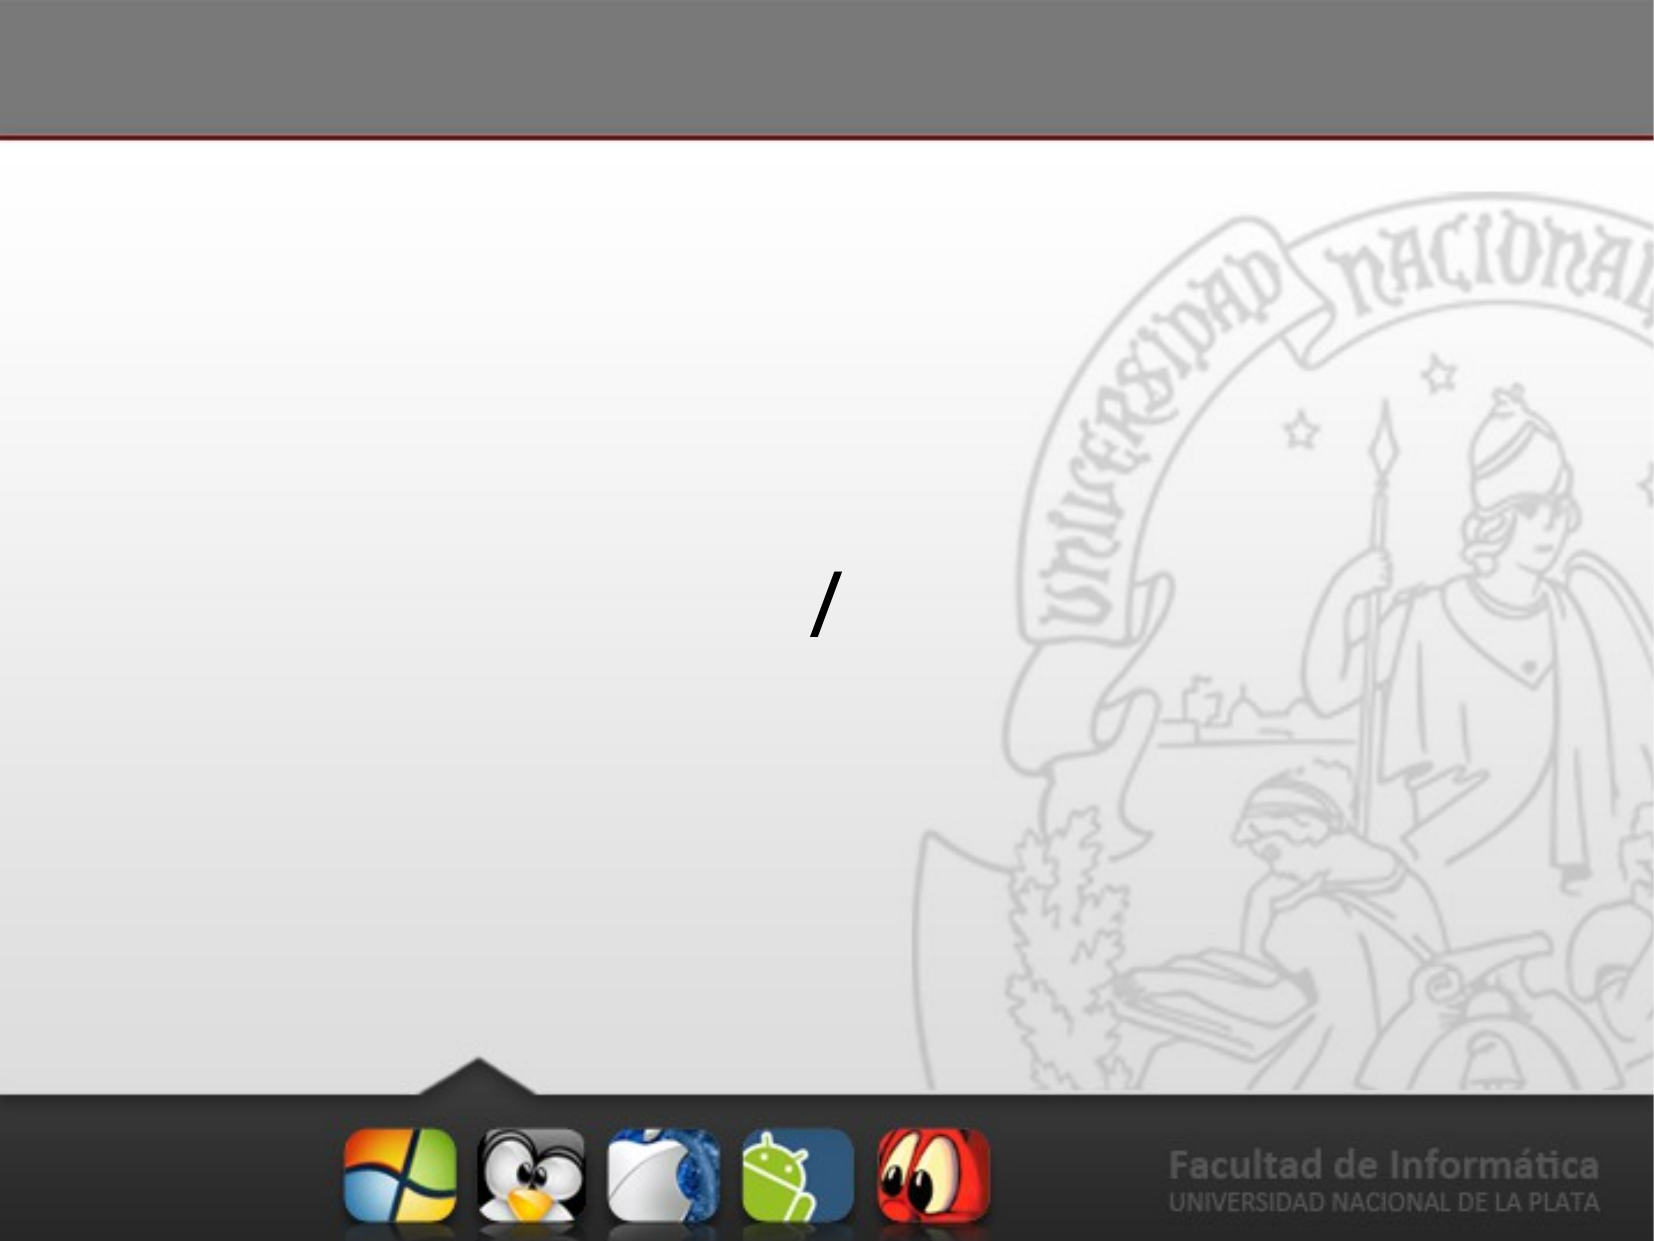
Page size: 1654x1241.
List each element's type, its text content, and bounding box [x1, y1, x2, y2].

subtitle / [82, 165, 1571, 1040]
picture [0, 0, 1654, 1241]
